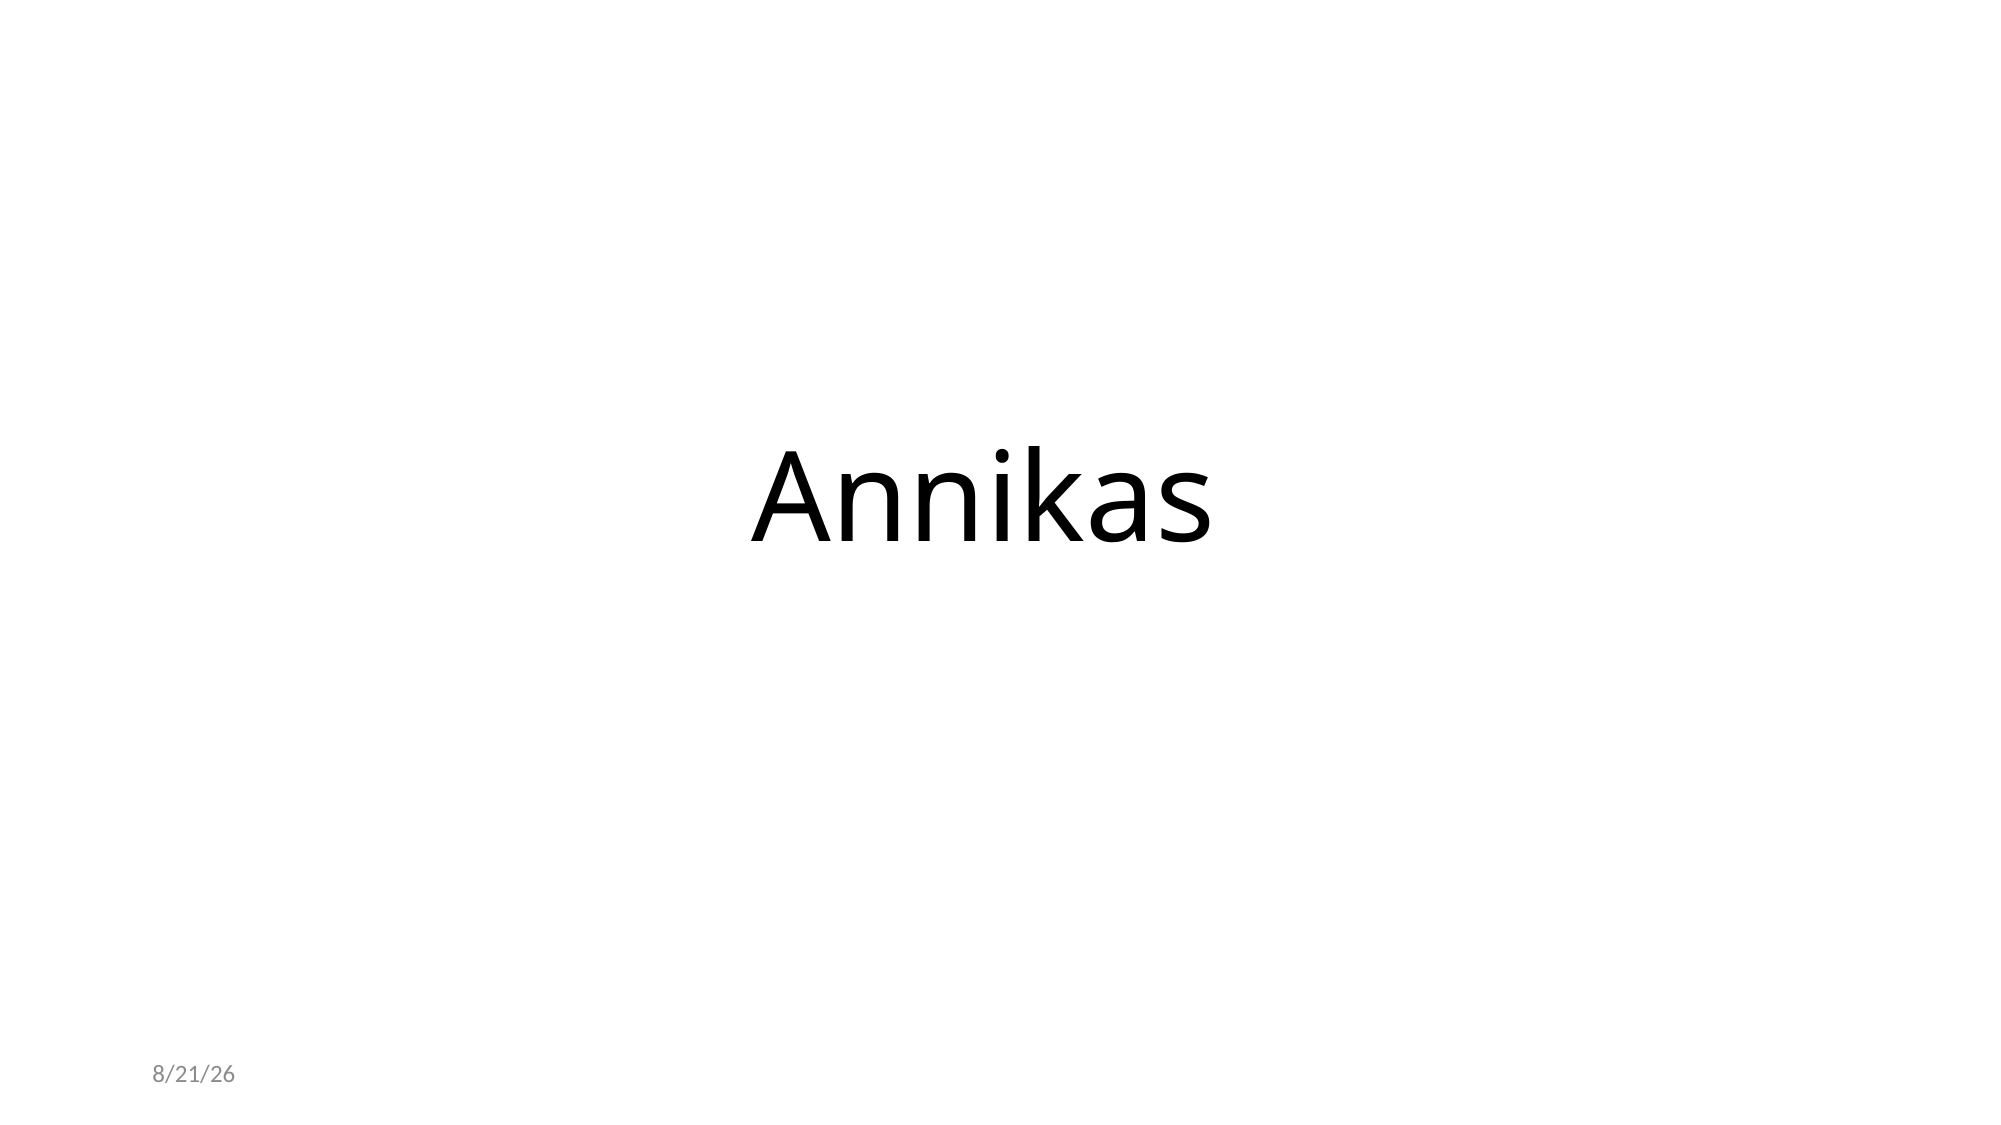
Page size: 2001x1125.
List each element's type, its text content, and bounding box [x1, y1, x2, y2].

text_box 10/12/16 [137, 1042, 588, 1103]
title Annikas [249, 184, 1750, 576]
